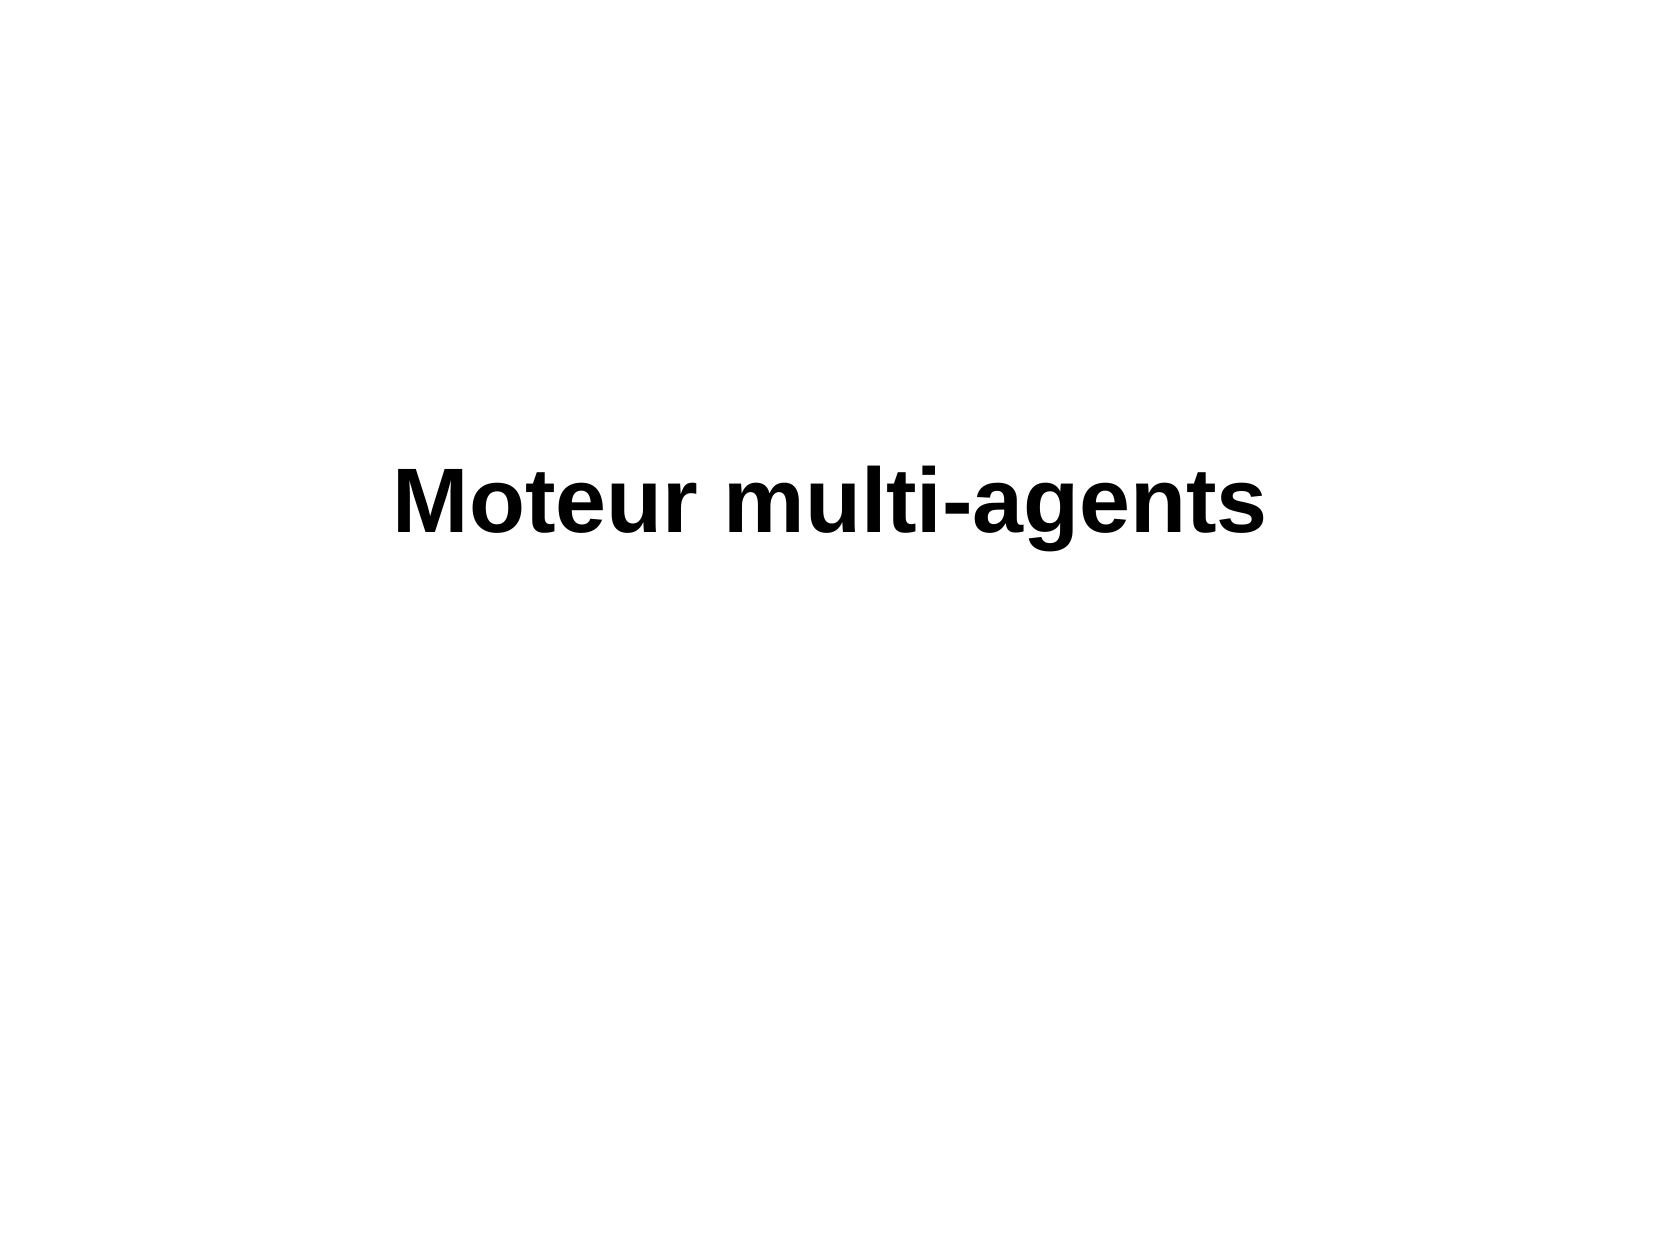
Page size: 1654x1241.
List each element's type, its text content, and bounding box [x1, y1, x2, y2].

title Moteur multi-agents [86, 345, 1576, 658]
